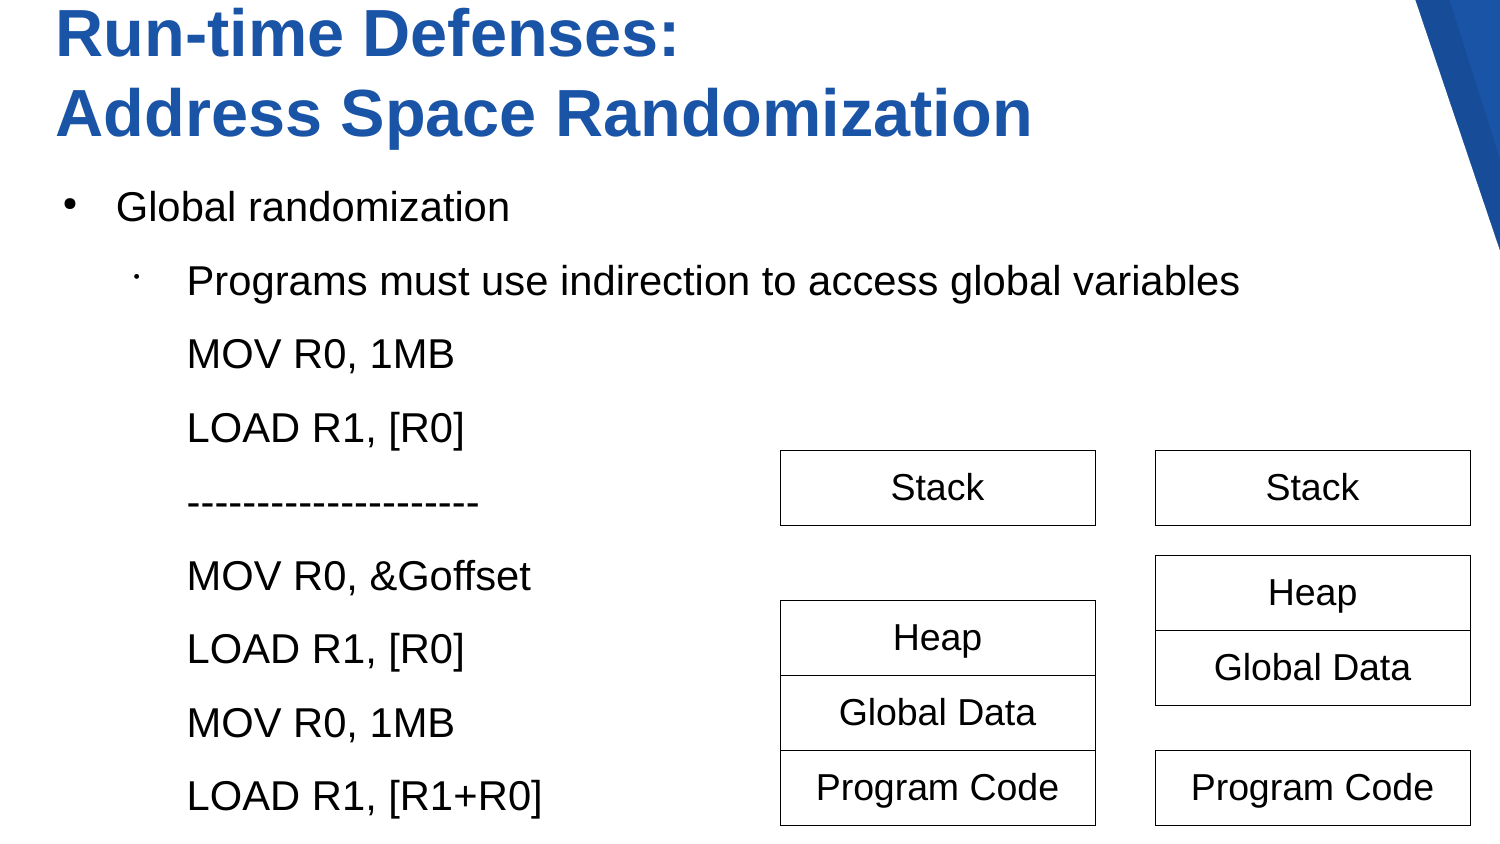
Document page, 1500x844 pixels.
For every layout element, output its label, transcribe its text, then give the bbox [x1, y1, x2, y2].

text_box Stack [1155, 450, 1471, 526]
list Global randomization Programs must use indirection to access global variables MOV R0, 1MB LOAD R1, [R0] --------------------- MOV R0, &Goffset LOAD R1, [R0] MOV R0, 1MB LOAD R1, [R1+R0] [30, 165, 1486, 481]
text_box Heap [1155, 555, 1471, 631]
title Run-time Defenses: Address Space Randomization [40, 97, 1306, 166]
text_box Global Data [780, 676, 1096, 751]
text_box Program Code [1155, 750, 1471, 826]
text_box Heap [780, 600, 1096, 676]
text_box Global Data [1155, 631, 1471, 706]
text_box Program Code [780, 751, 1096, 826]
text_box Stack [780, 450, 1096, 526]
